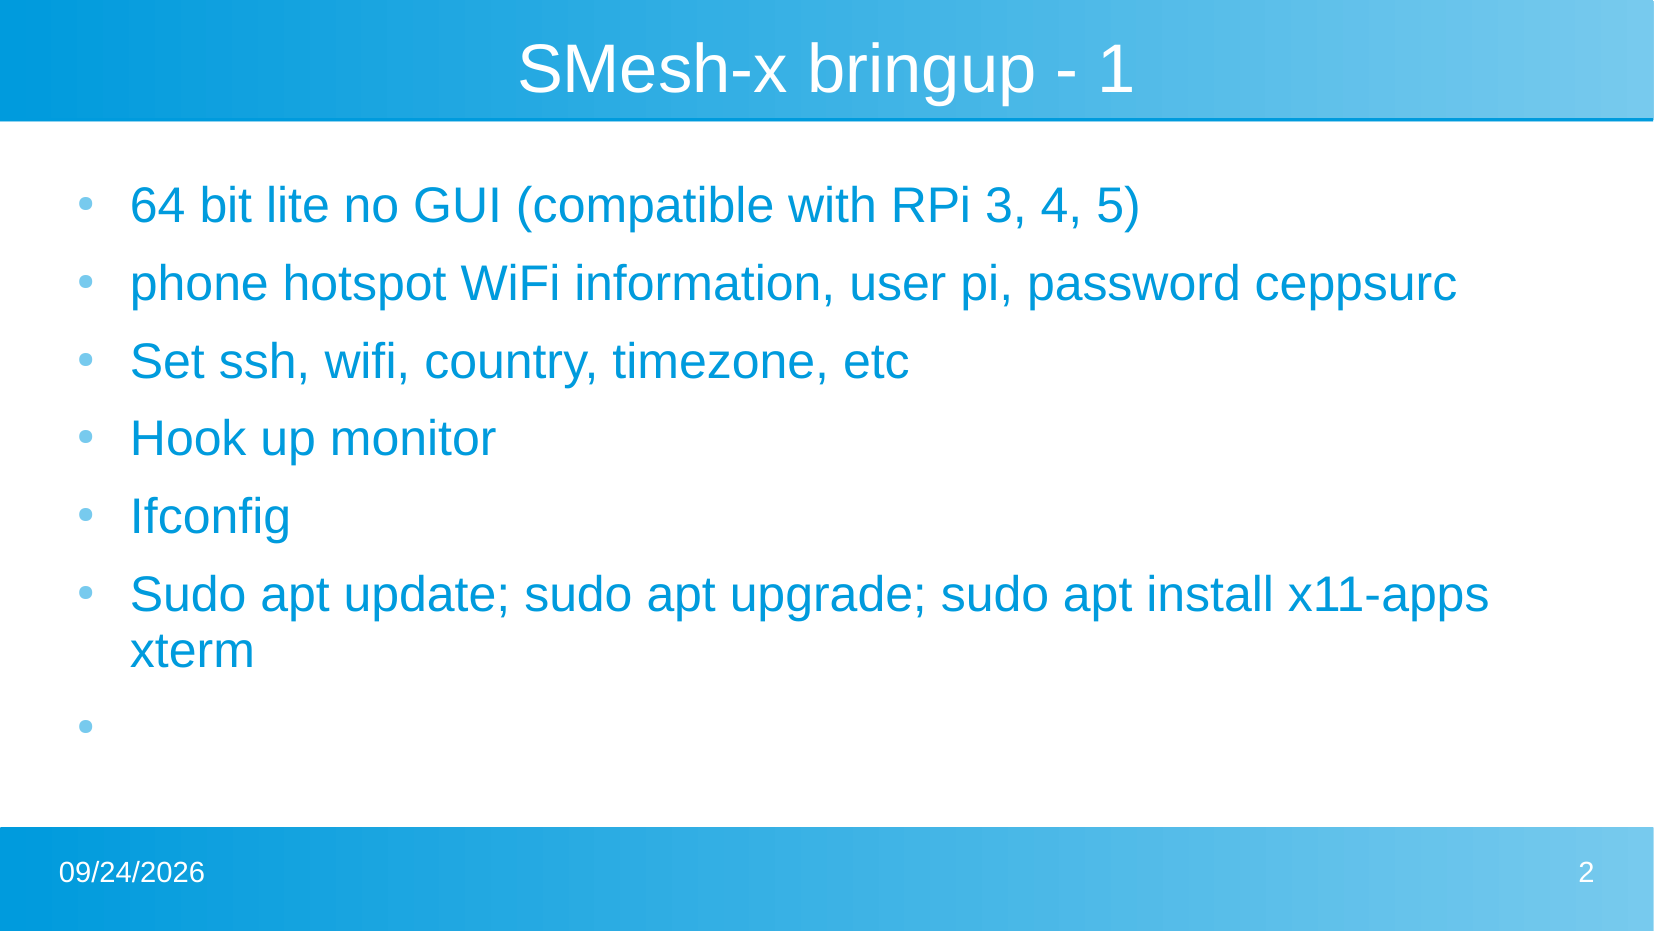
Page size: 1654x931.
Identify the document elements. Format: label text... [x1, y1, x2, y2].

list 64 bit lite no GUI (compatible with RPi 3, 4, 5) phone hotspot WiFi information, user pi, password ceppsurc Set ssh, wifi, country, timezone, etc Hook up monitor Ifconfig Sudo apt update; sudo apt upgrade; sudo apt install x11-apps xterm [59, 177, 1595, 768]
title SMesh-x bringup - 1 [59, 29, 1595, 108]
